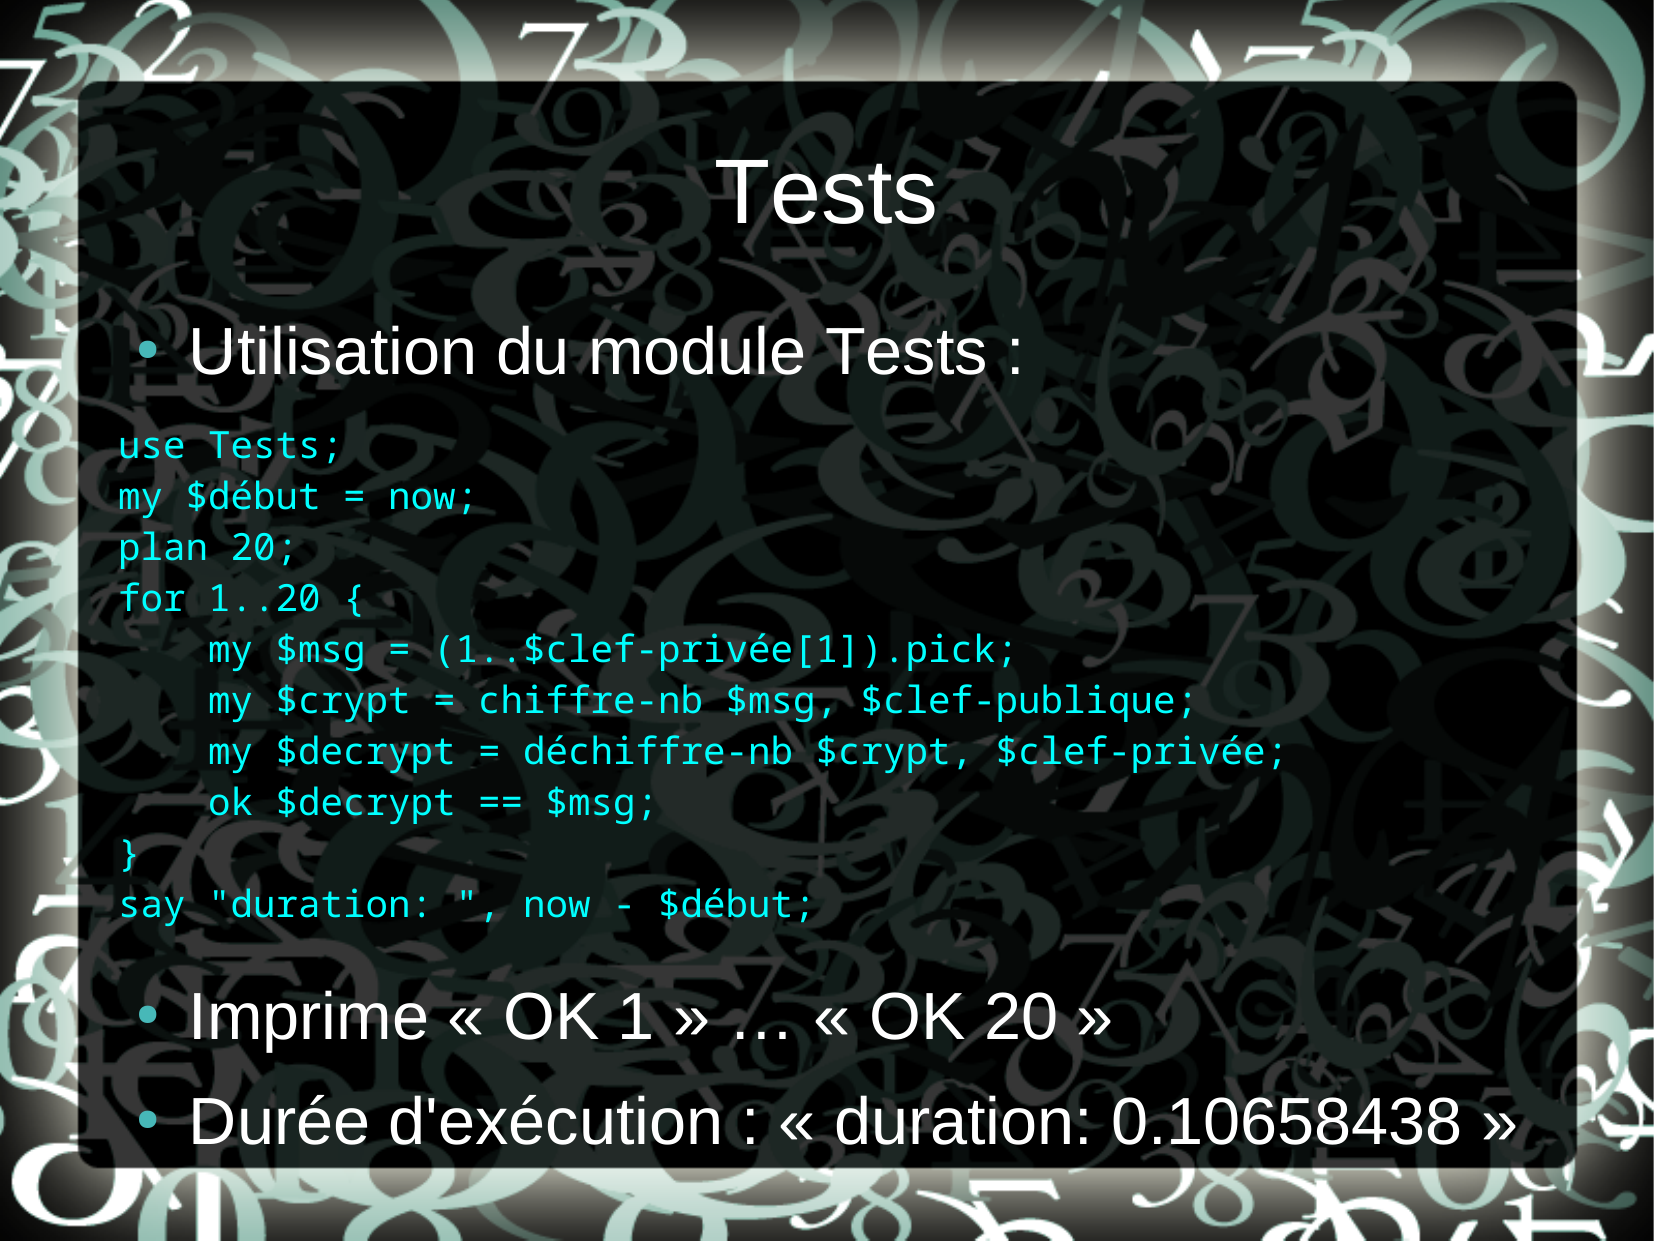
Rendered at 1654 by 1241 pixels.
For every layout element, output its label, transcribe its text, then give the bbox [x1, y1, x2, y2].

list Utilisation du module Tests : use Tests; my $début = now; plan 20; for 1..20 { my $msg = (1..$clef-privée[1]).pick; my $crypt = chiffre-nb $msg, $clef-publique; my $decrypt = déchiffre-nb $crypt, $clef-privée; ok $decrypt == $msg; } say "duration: ", now - $début; Imprime « OK 1 » … « OK 20 » Durée d'exécution : « duration: 0.10658438 » [118, 313, 1542, 1082]
title Tests [82, 88, 1571, 296]
picture [0, 0, 1654, 1241]
